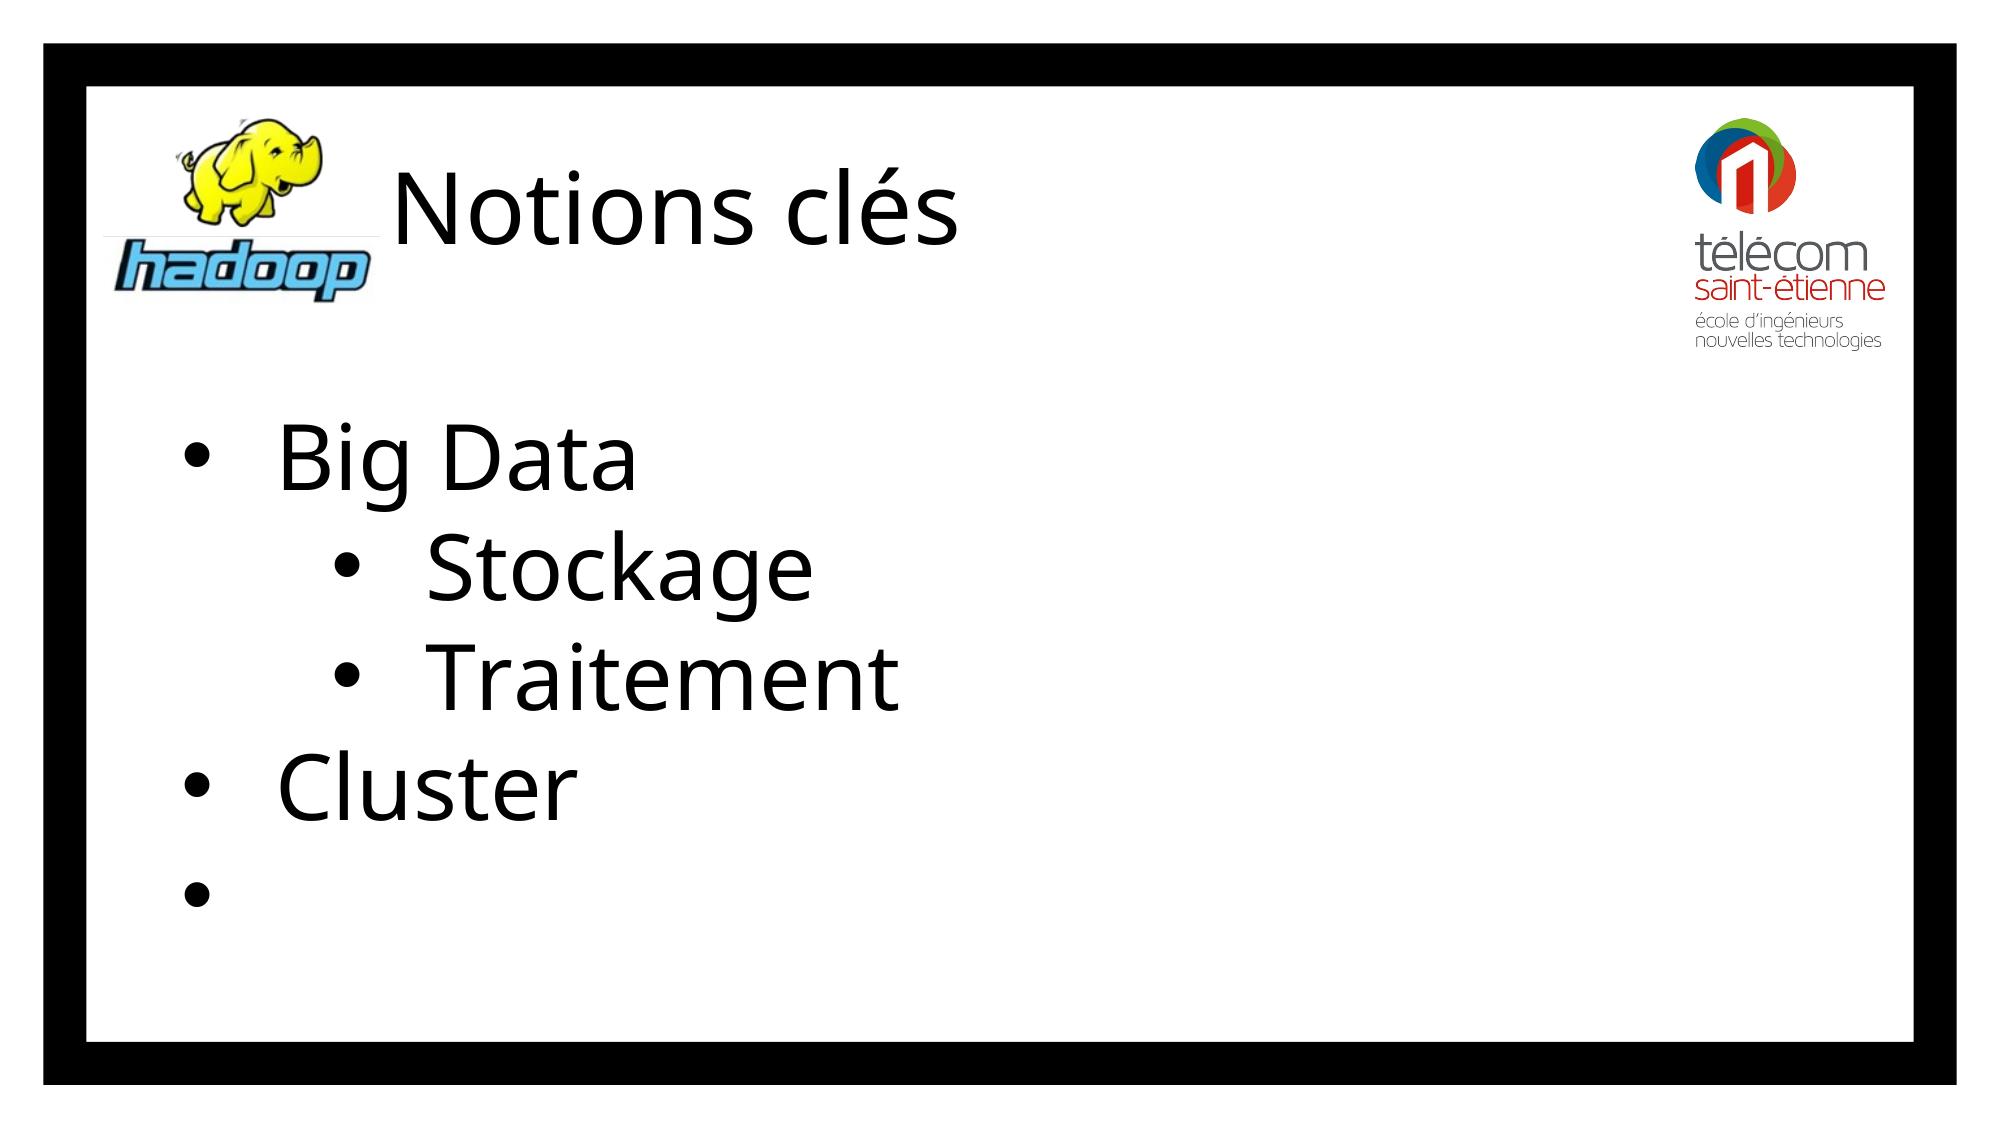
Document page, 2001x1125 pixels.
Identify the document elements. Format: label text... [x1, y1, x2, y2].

picture [103, 118, 380, 305]
text_box Big Data Stockage Traitement Cluster [166, 391, 1849, 1008]
picture [1715, 134, 1730, 138]
picture [1695, 118, 1885, 351]
title Notions clés [380, 138, 1849, 304]
